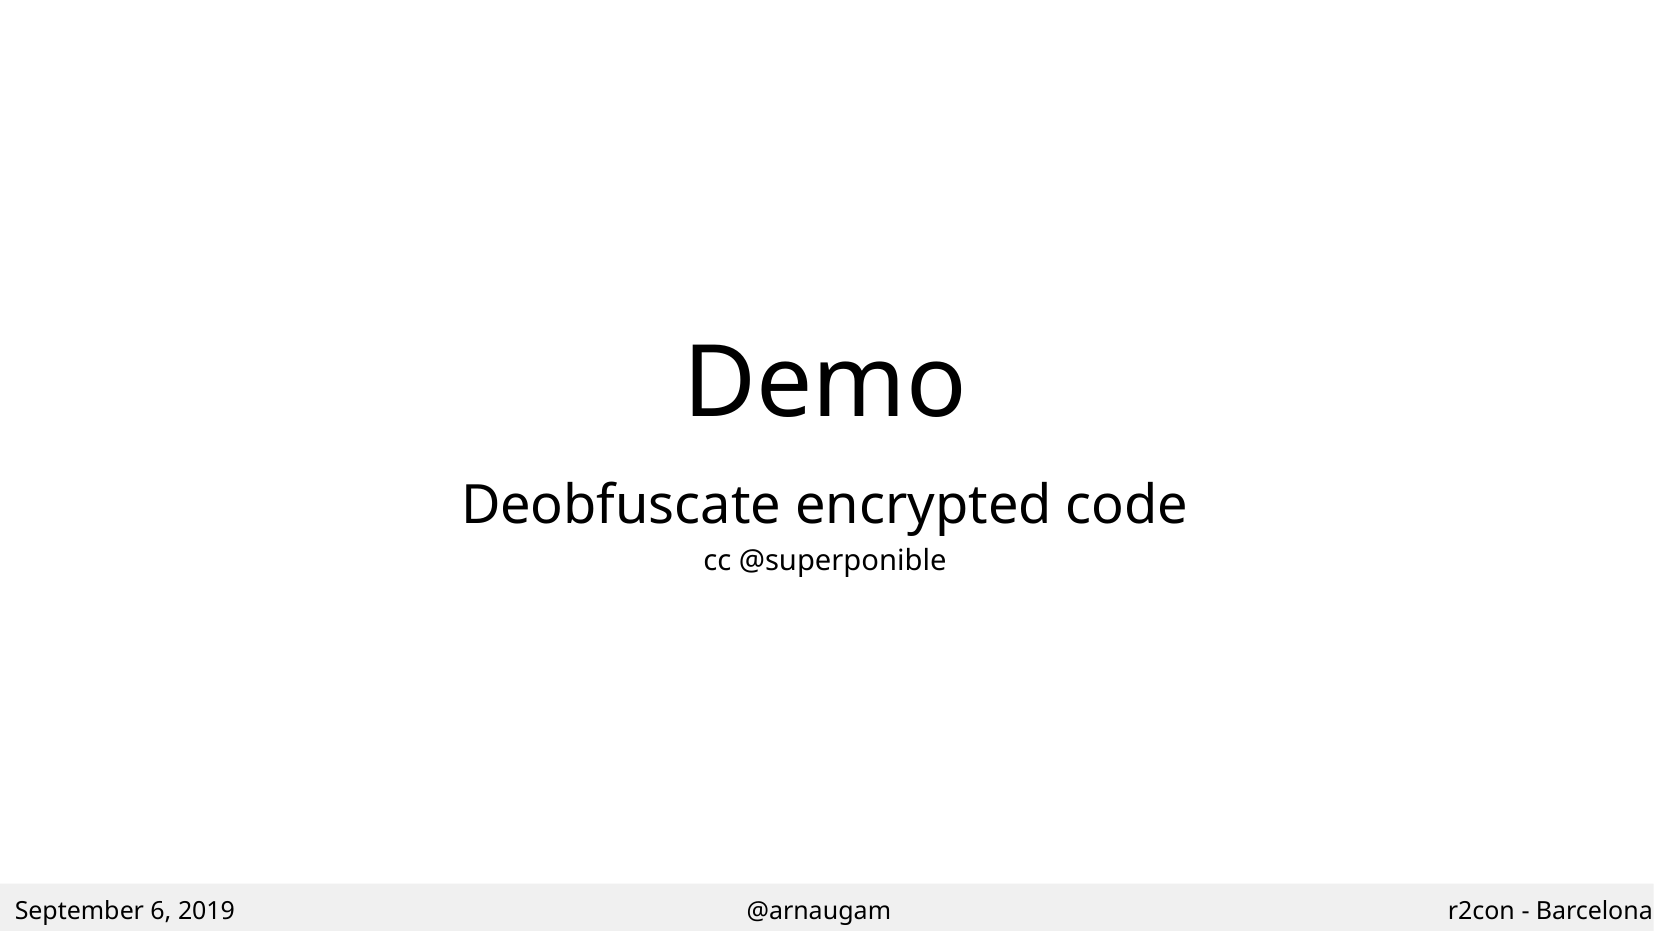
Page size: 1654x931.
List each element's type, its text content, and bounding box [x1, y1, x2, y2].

title Demo [150, 300, 1501, 444]
title Deobfuscate encrypted code cc @superponible [150, 444, 1501, 601]
